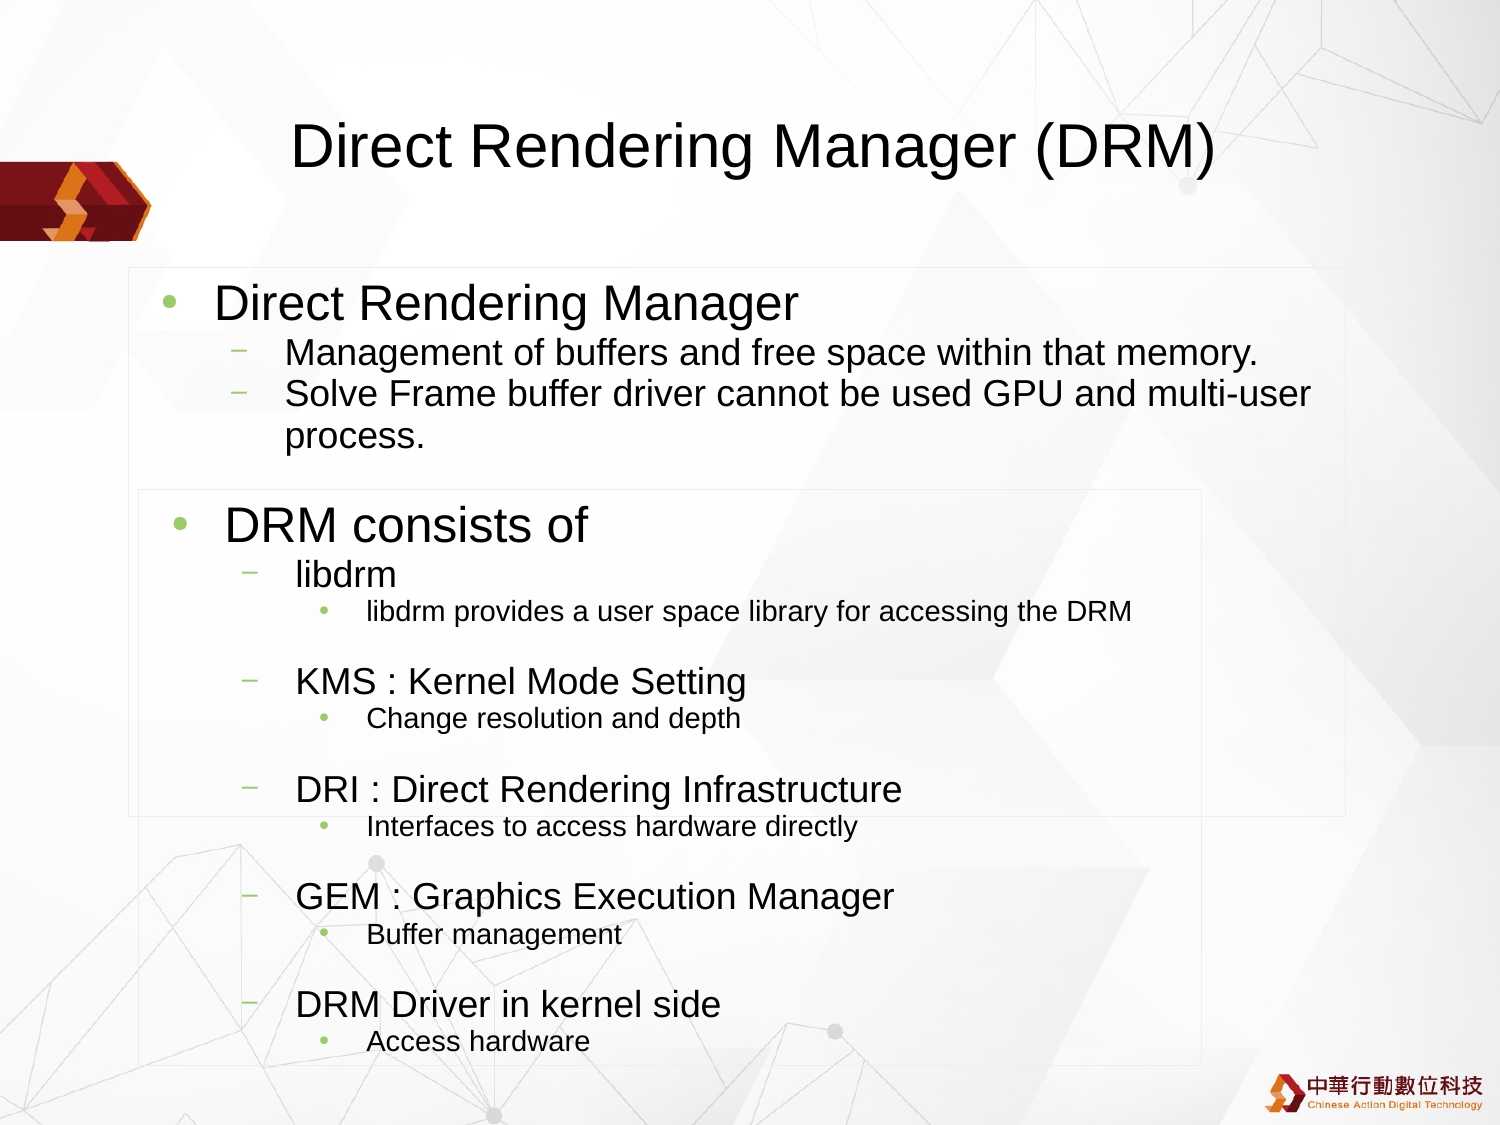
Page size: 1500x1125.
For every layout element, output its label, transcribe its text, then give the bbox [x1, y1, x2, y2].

text_box Direct Rendering Manager Management of buffers and free space within that memory. Solve Frame buffer driver cannot be used GPU and multi-user process. [128, 267, 1346, 817]
text_box DRM consists of libdrm libdrm provides a user space library for accessing the DRM KMS : Kernel Mode Setting Change resolution and depth DRI : Direct Rendering Infrastructure Interfaces to access hardware directly GEM : Graphics Execution Manager Buffer management DRM Driver in kernel side Access hardware [138, 489, 1202, 1066]
picture [0, 0, 1500, 1125]
title Direct Rendering Manager (DRM) [218, 92, 1290, 200]
